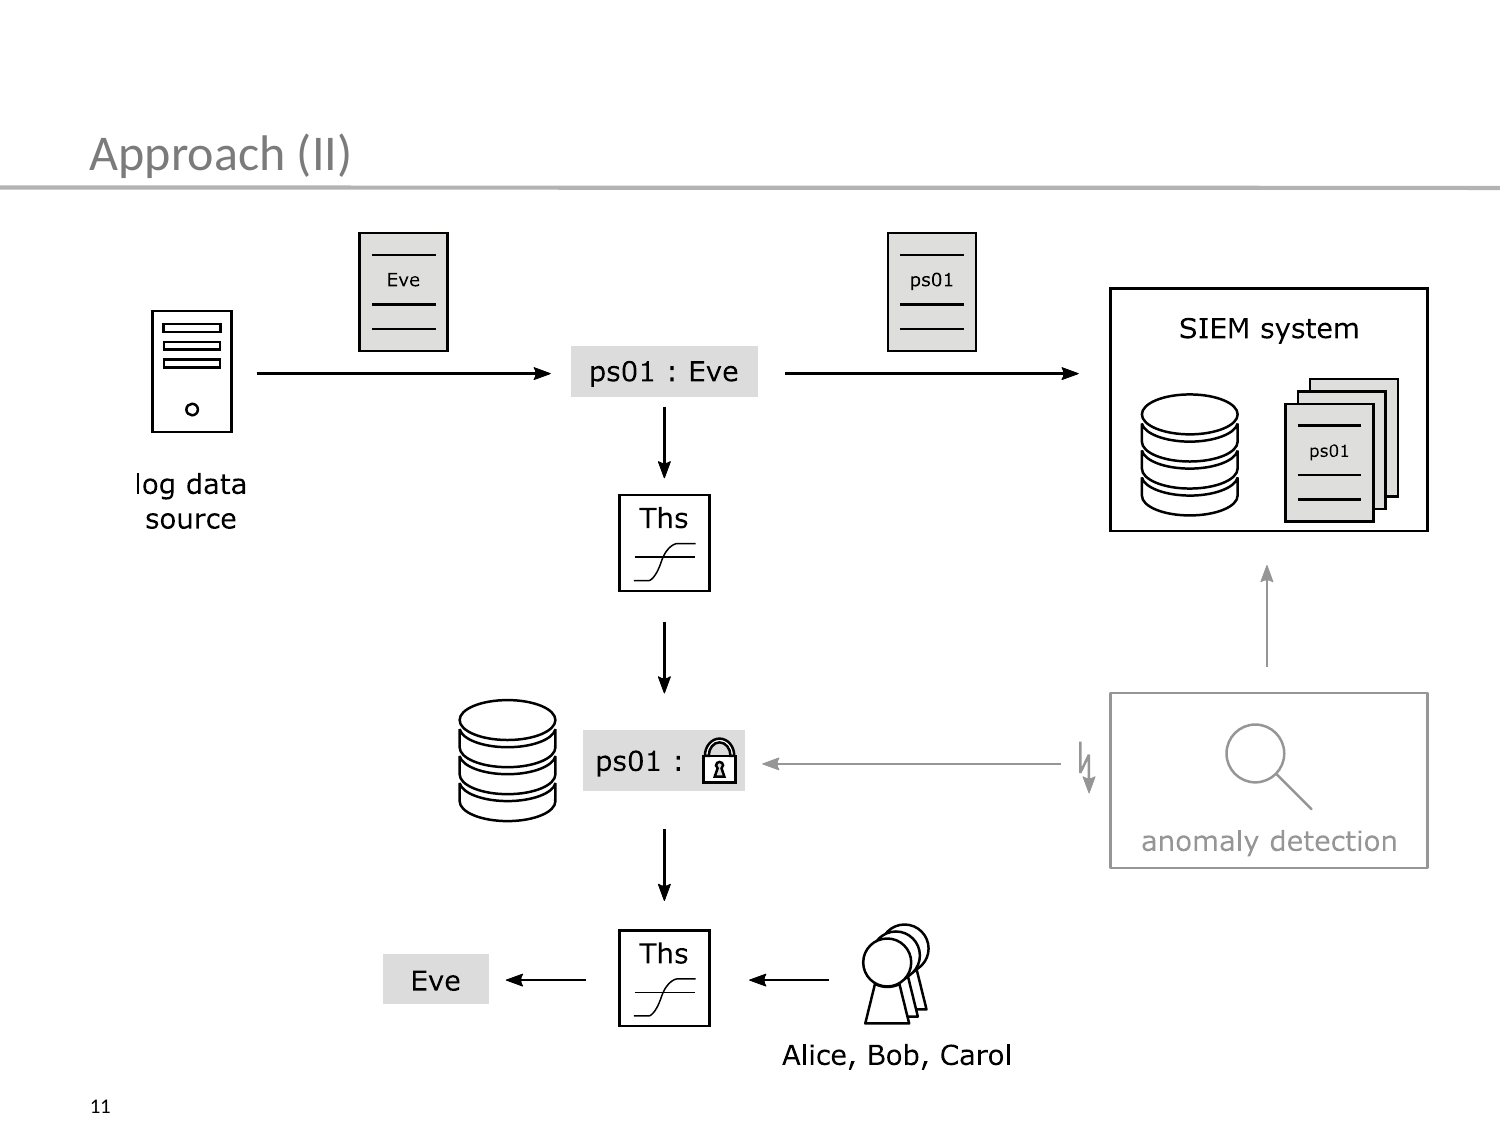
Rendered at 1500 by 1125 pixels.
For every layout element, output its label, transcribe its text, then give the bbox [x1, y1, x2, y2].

picture [123, 231, 1430, 1071]
text_box Approach (II) [75, 19, 1463, 188]
